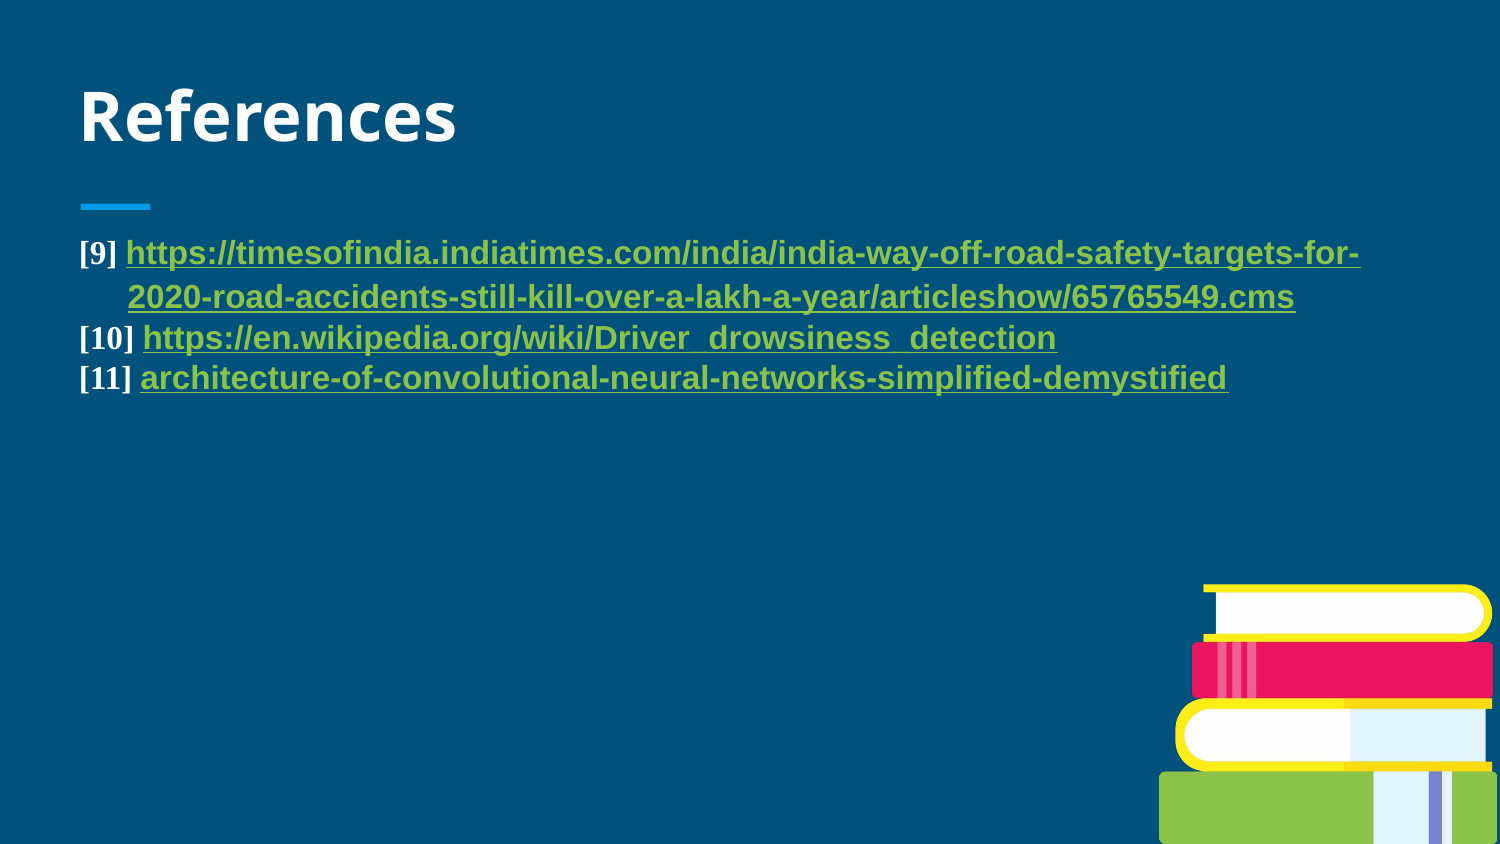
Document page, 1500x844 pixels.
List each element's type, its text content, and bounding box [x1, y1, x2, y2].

picture [1160, 585, 1497, 844]
list [9] https://timesofindia.indiatimes.com/india/india-way-off-road-safety-targets-for- 2020-road-accidents-still-kill-over-a-lakh-a-year/articleshow/65765549.cms [10] https://en.wikipedia.org/wiki/Driver_drowsiness_detection [11] architecture-of-convolutional-neural-networks-simplified-demystified [63, 216, 1437, 792]
title References [63, 57, 1437, 171]
